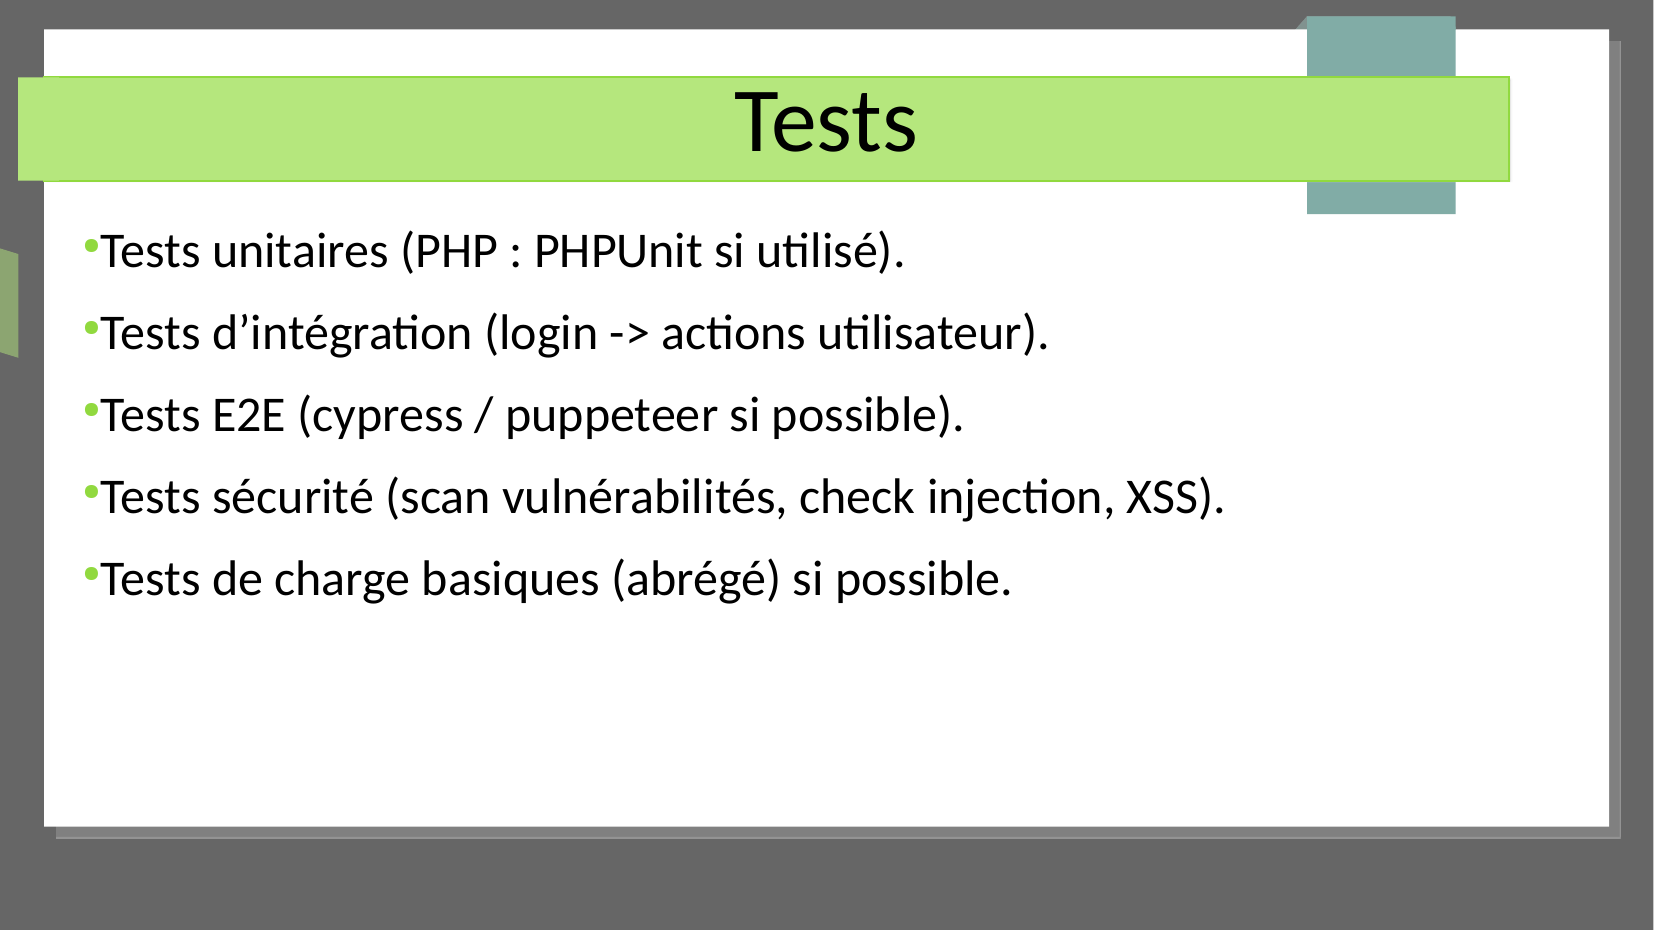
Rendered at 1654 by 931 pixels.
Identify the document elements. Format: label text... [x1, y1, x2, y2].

list Tests unitaires (PHP : PHPUnit si utilisé). Tests d’intégration (login -> actions utilisateur). Tests E2E (cypress / puppeteer si possible). Tests sécurité (scan vulnérabilités, check injection, XSS). Tests de charge basiques (abrégé) si possible. [82, 217, 1571, 757]
title Tests [82, 37, 1571, 193]
